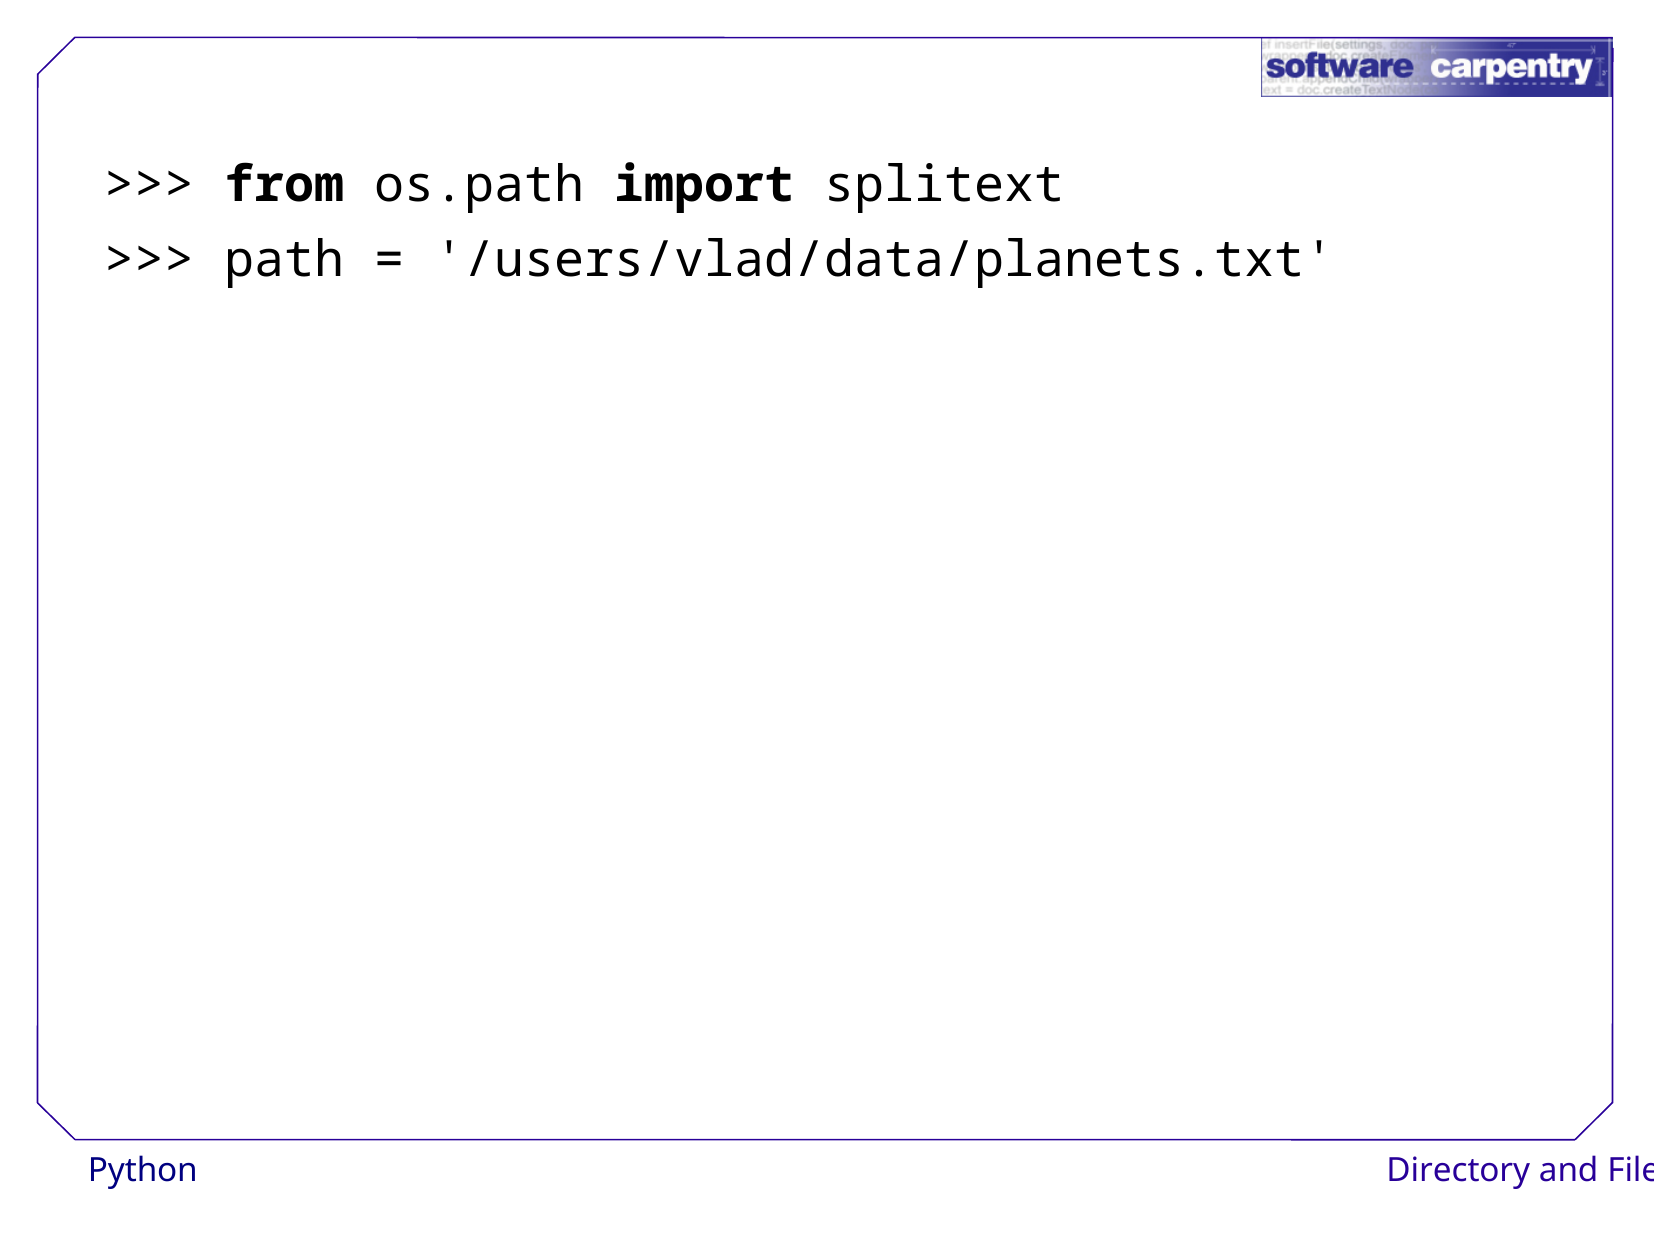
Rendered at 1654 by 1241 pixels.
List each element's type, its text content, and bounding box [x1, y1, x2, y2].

text_box >>> from os.path import splitext >>> path = '/users/vlad/data/planets.txt' [89, 128, 1512, 1037]
picture [1261, 39, 1613, 97]
